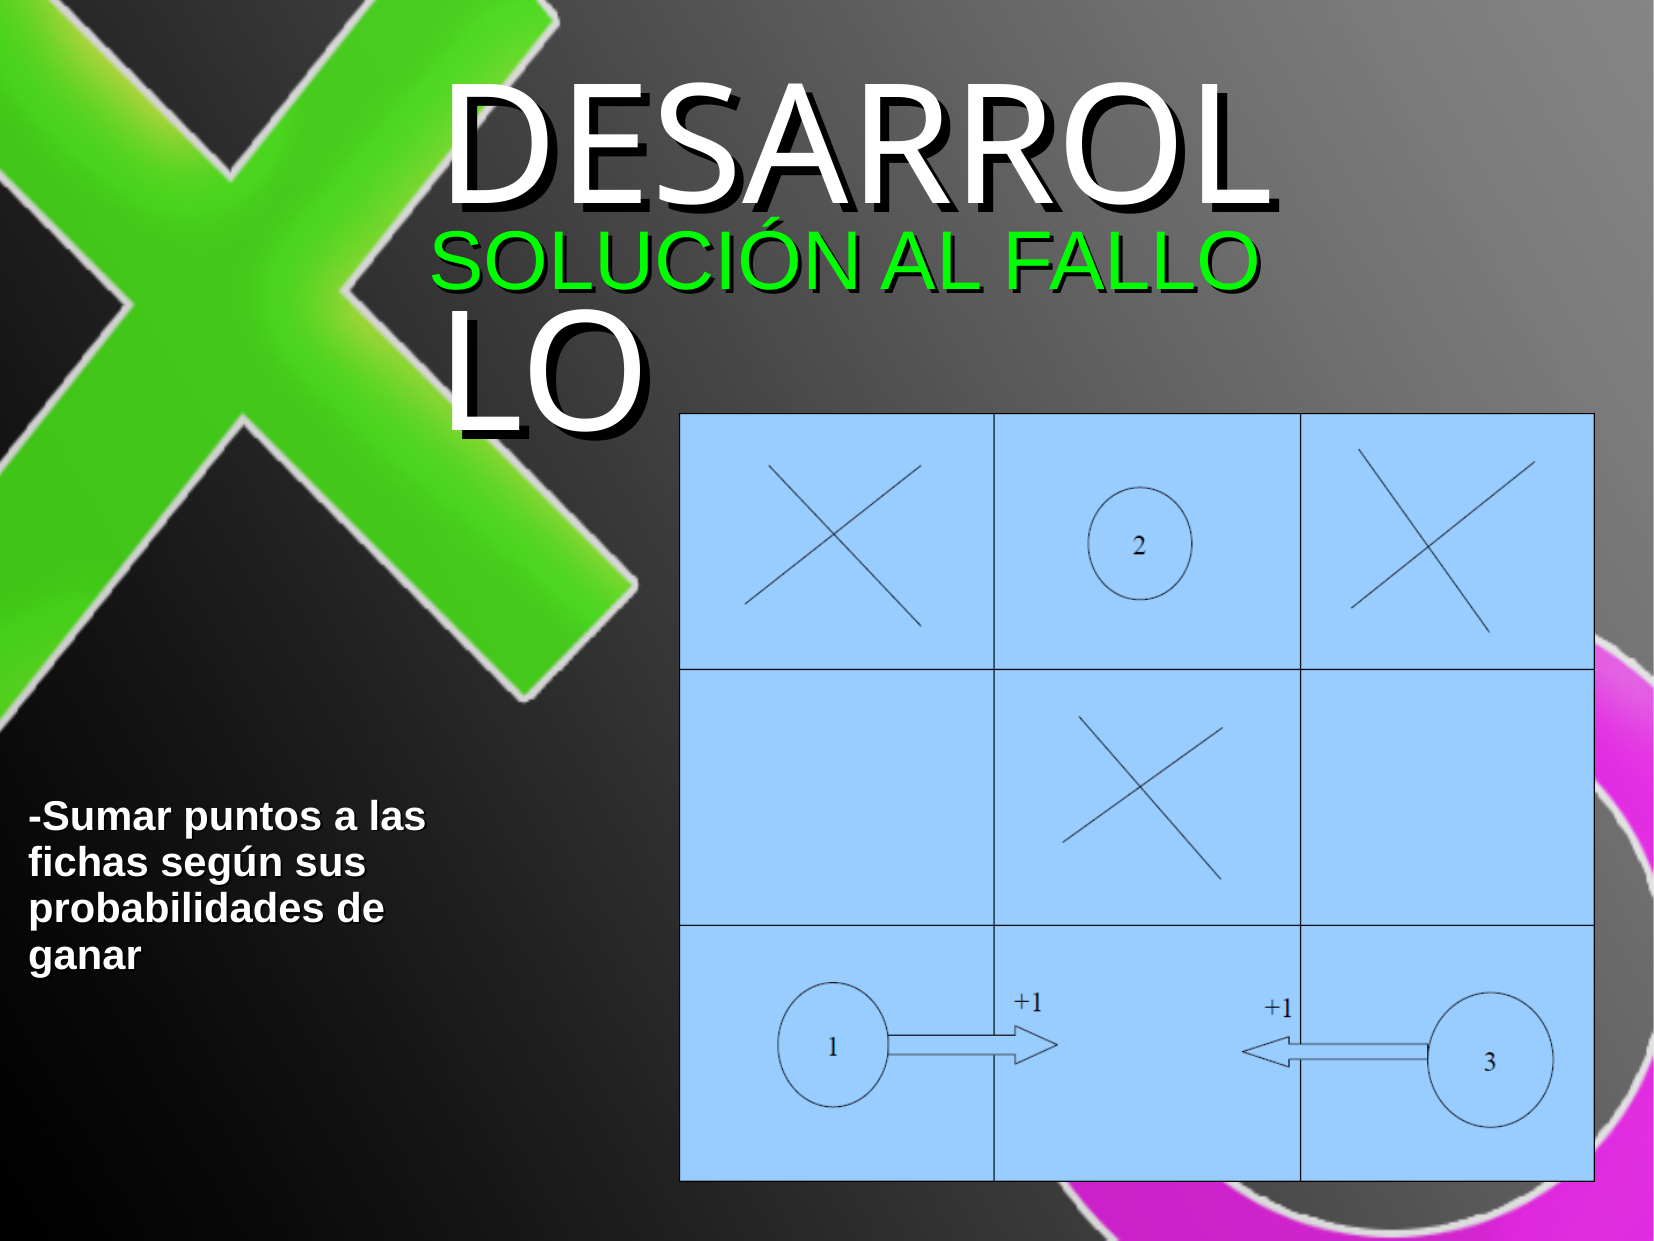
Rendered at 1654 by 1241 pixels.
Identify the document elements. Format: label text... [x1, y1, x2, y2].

text_box -Sumar puntos a las fichas según sus probabilidades de ganar [13, 784, 457, 990]
text_box SOLUCIÓN AL FALLO [413, 206, 1400, 315]
picture [0, 0, 1654, 1241]
text_box DESARROLLO [422, 17, 1300, 206]
